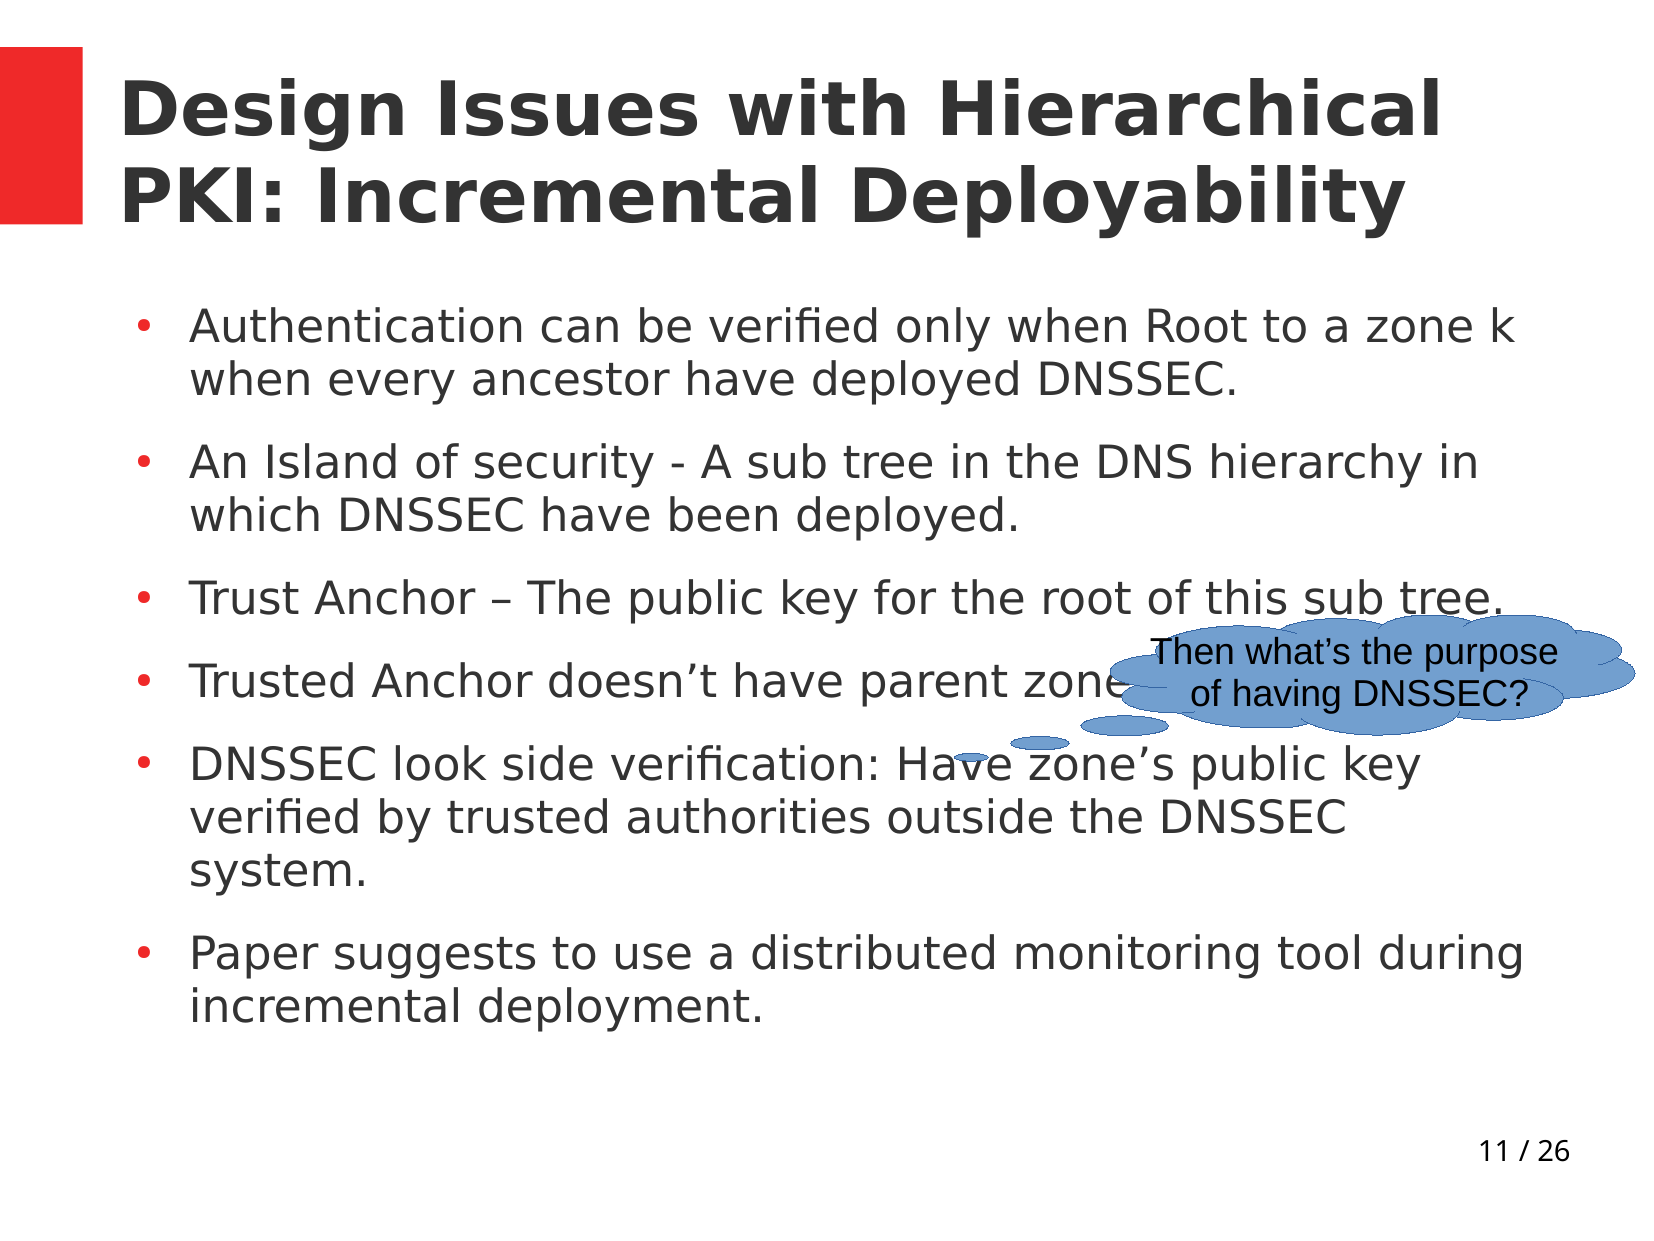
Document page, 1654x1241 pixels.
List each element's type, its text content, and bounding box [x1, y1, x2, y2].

text_box Then what’s the purpose of having DNSSEC? [1010, 736, 1070, 750]
title Design Issues with Hierarchical PKI: Incremental Deployability [118, 21, 1571, 284]
list Authentication can be verified only when Root to a zone k when every ancestor have deployed DNSSEC. An Island of security - A sub tree in the DNS hierarchy in which DNSSEC have been deployed. Trust Anchor – The public key for the root of this sub tree. Trusted Anchor doesn’t have parent zone to verify it’s key. DNSSEC look side verification: Have zone’s public key verified by trusted authorities outside the DNSSEC system. Paper suggests to use a distributed monitoring tool during incremental deployment. [118, 300, 1536, 1156]
text_box Then what’s the purpose of having DNSSEC? [1110, 615, 1636, 736]
text_box Then what’s the purpose of having DNSSEC? [1080, 715, 1169, 736]
